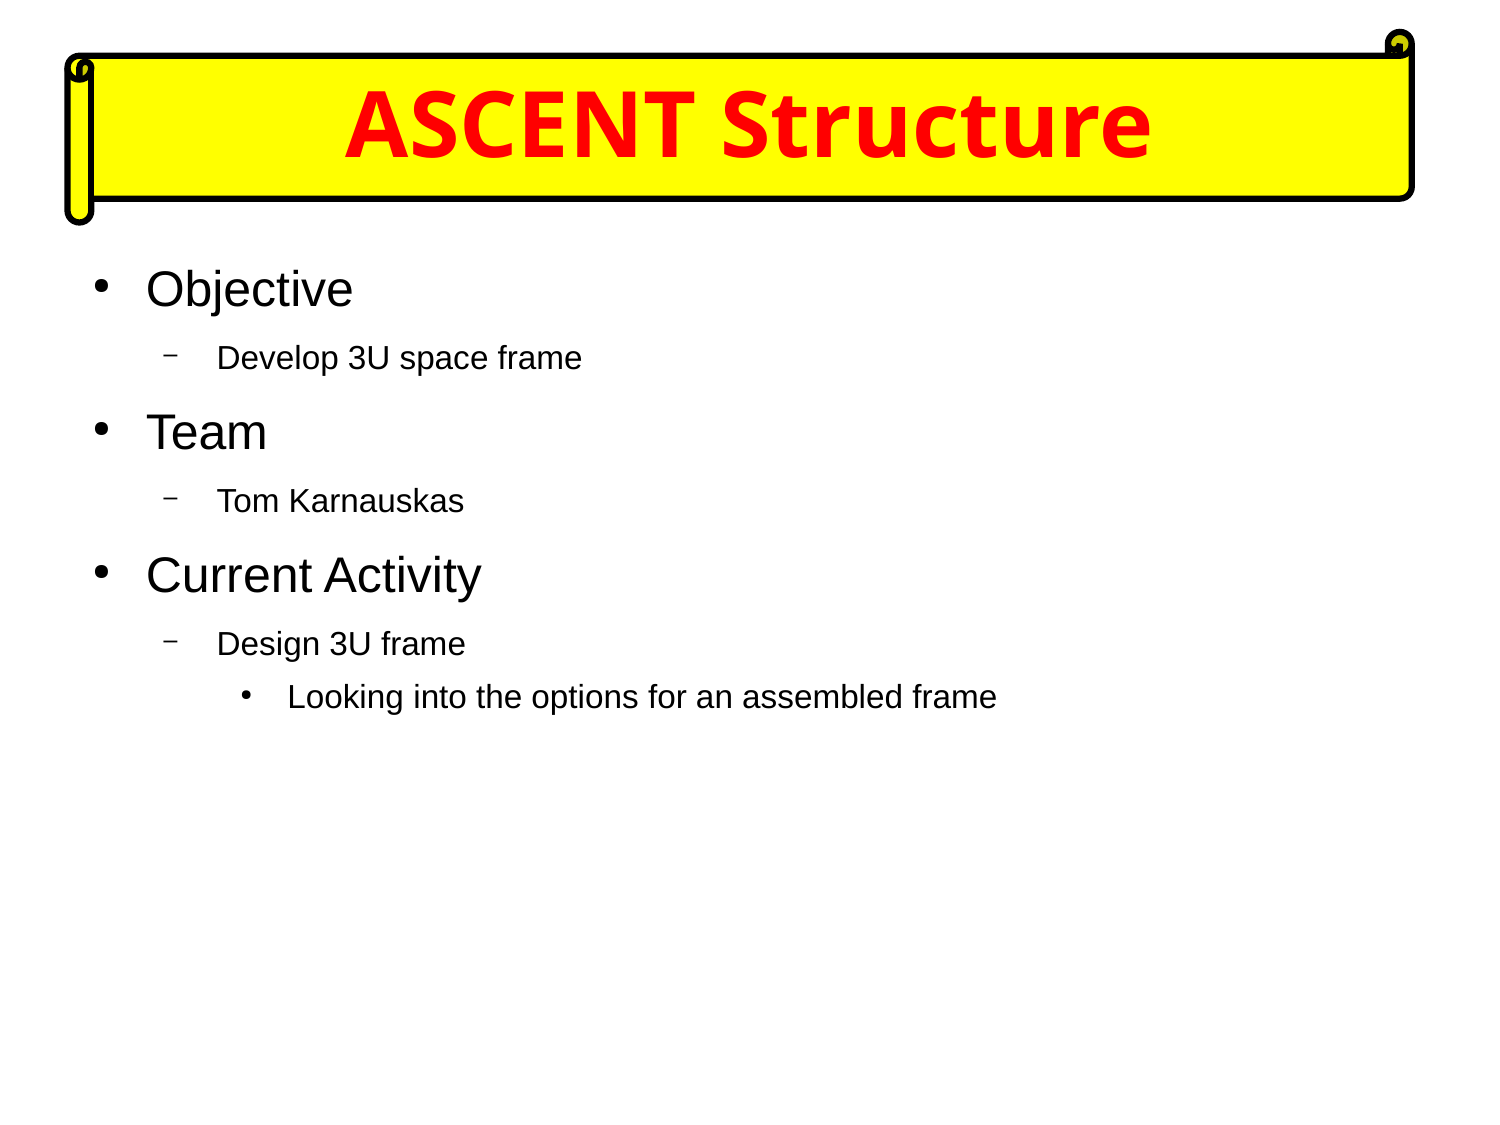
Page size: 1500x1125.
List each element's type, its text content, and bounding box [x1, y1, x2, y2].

text_box [67, 184, 1412, 223]
list Objective Develop 3U space frame Team Tom Karnauskas Current Activity Design 3U frame Looking into the options for an assembled frame [75, 263, 1425, 916]
text_box [72, 31, 1412, 58]
text_box ASCENT Structure [0, 58, 1500, 184]
